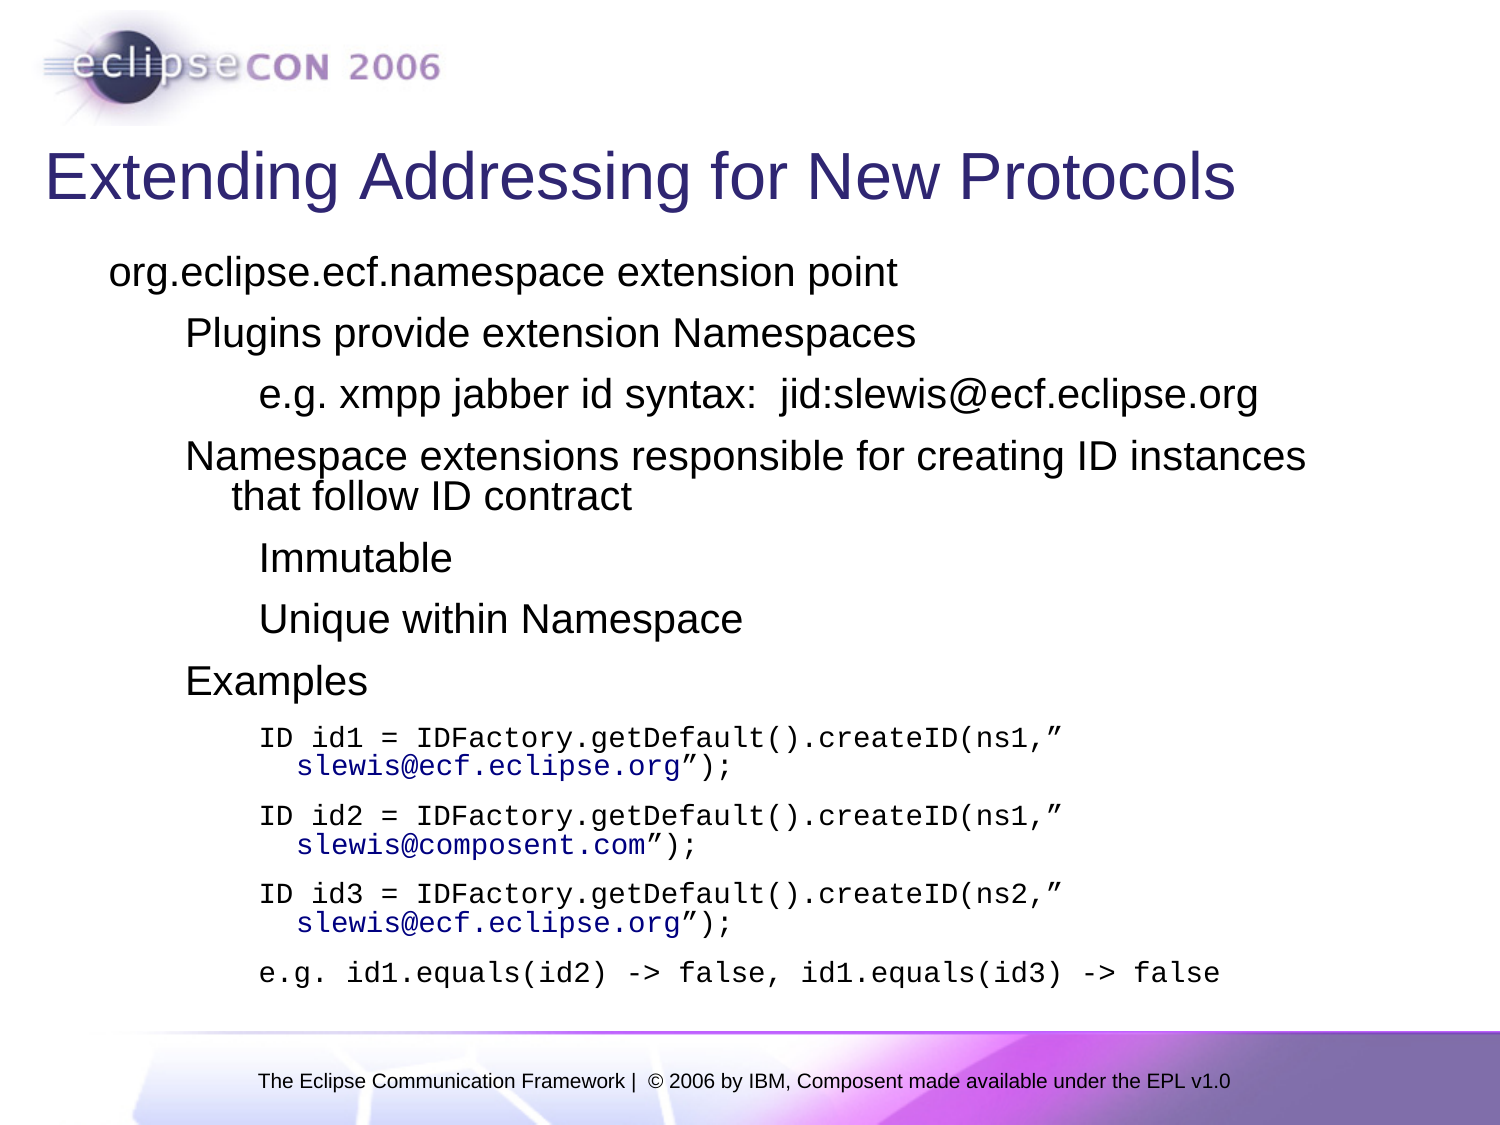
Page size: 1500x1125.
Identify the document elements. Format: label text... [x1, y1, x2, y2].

title Extending Addressing for New Protocols [44, 140, 1397, 223]
picture [31, 10, 1040, 126]
list org.eclipse.ecf.namespace extension point Plugins provide extension Namespaces e.g. xmpp jabber id syntax: jid:slewis@ecf.eclipse.org Namespace extensions responsible for creating ID instances that follow ID contract Immutable Unique within Namespace Examples ID id1 = IDFactory.getDefault().createID(ns1,”slewis@ecf.eclipse.org”); ID id2 = IDFactory.getDefault().createID(ns1,”slewis@composent.com”); ID id3 = IDFactory.getDefault().createID(ns2,”slewis@ecf.eclipse.org”); e.g. id1.equals(id2) -> false, id1.equals(id3) -> false [108, 253, 1378, 1035]
picture [0, 1031, 1500, 1125]
